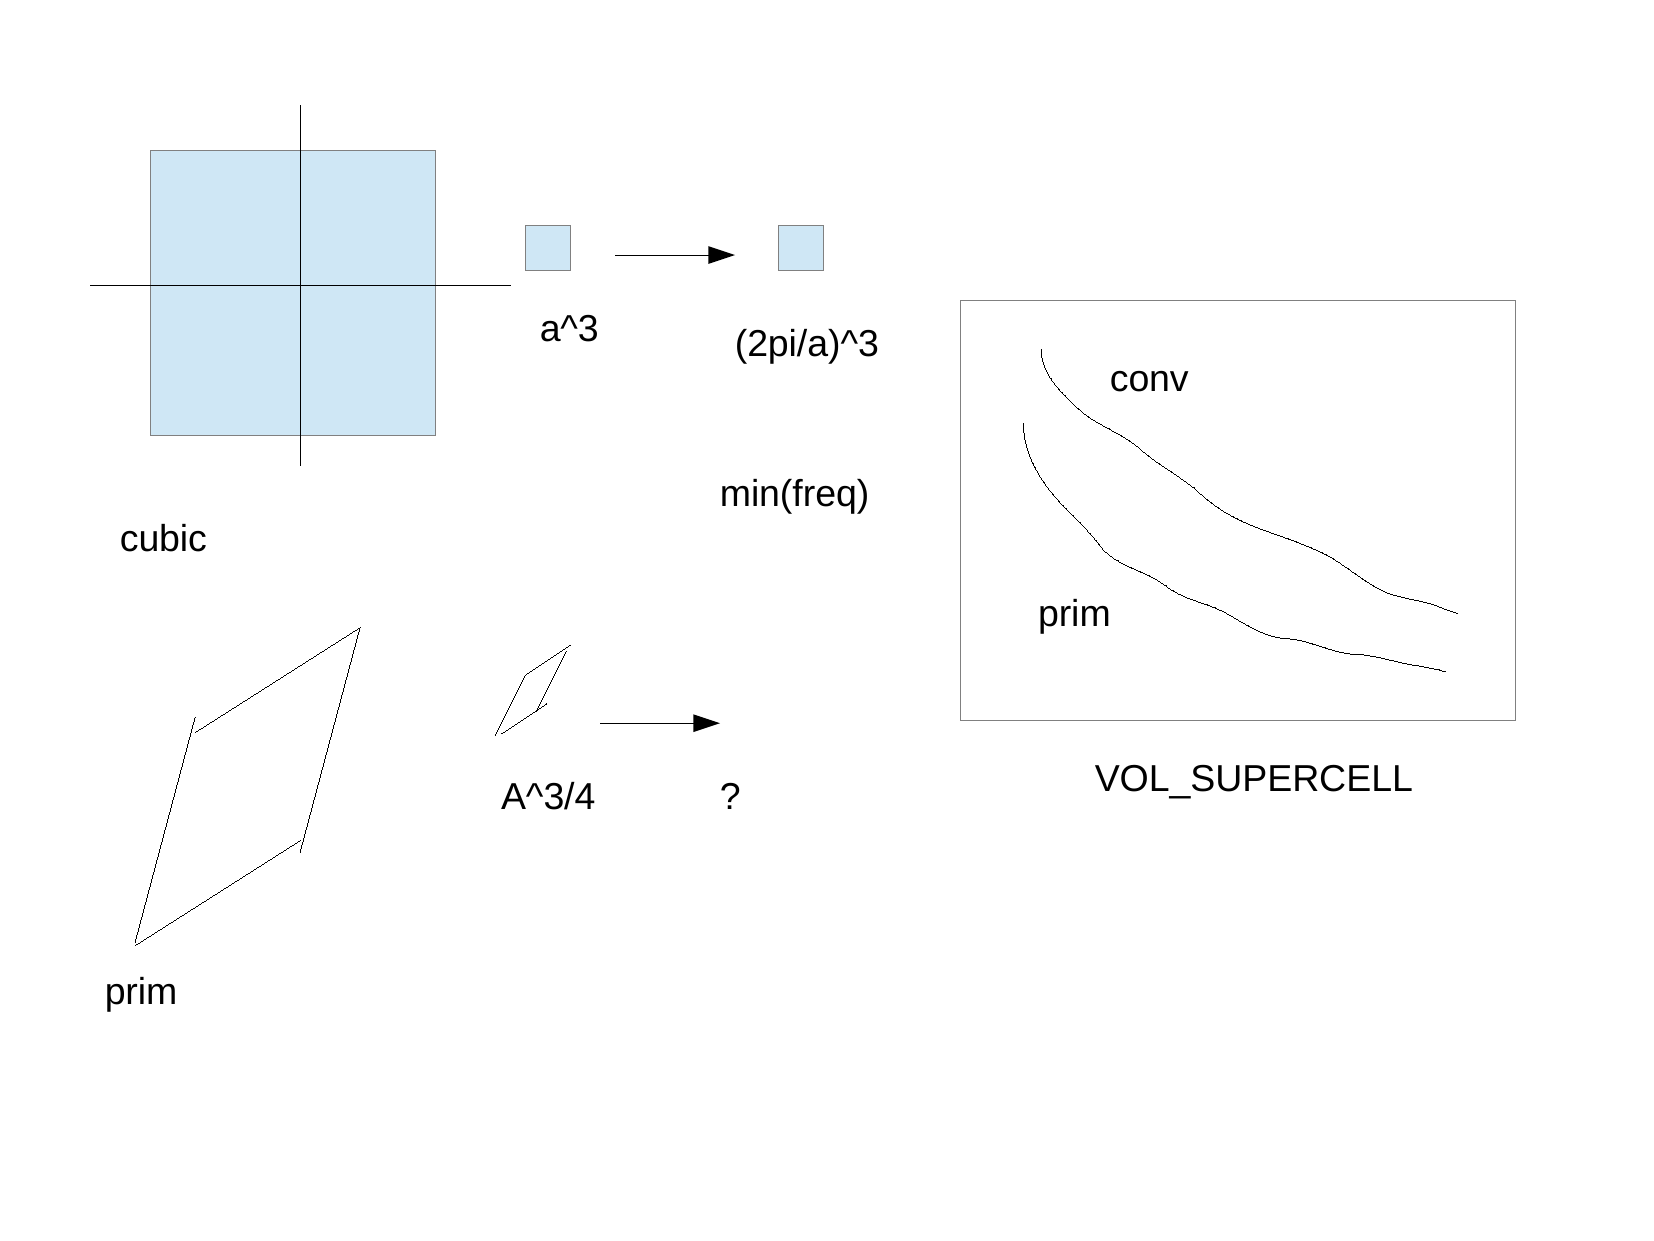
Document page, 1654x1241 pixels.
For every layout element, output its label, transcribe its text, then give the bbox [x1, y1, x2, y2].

text_box [778, 225, 824, 271]
text_box a^3 [525, 300, 631, 357]
text_box [150, 286, 300, 436]
text_box [301, 286, 436, 436]
text_box prim [1023, 585, 1156, 642]
text_box ? [705, 768, 901, 826]
text_box [150, 150, 300, 285]
text_box cubic [105, 510, 571, 567]
text_box conv [1095, 349, 1321, 407]
text_box [525, 225, 571, 271]
text_box VOL_SUPERCELL [1080, 750, 1501, 807]
text_box min(freq) [705, 465, 931, 522]
text_box A^3/4 [486, 768, 652, 826]
text_box (2pi/a)^3 [720, 315, 916, 372]
text_box prim [90, 963, 556, 1021]
text_box [301, 150, 436, 285]
